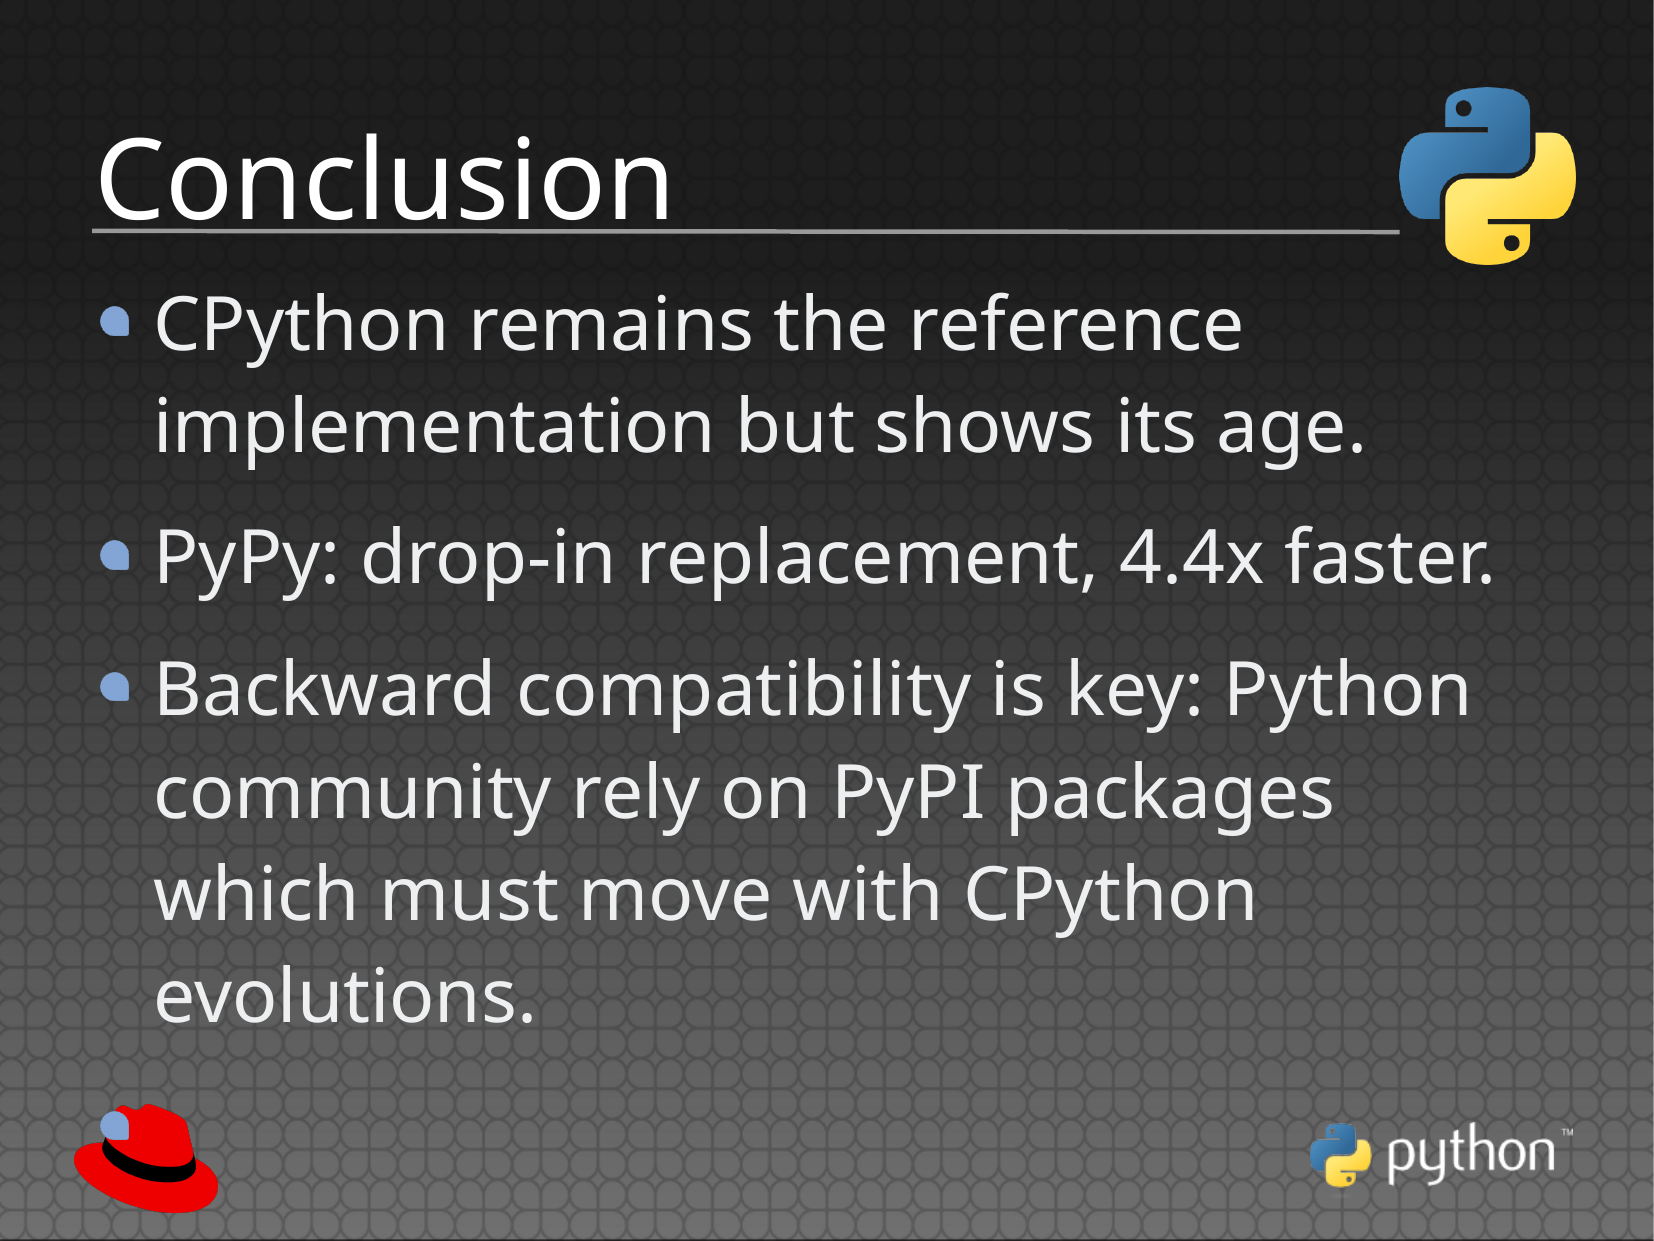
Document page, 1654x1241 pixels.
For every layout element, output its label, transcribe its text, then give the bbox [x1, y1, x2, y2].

list CPython remains the reference implementation but shows its age. PyPy: drop-in replacement, 4.4x faster. Backward compatibility is key: Python community rely on PyPI packages which must move with CPython evolutions. [82, 269, 1573, 1241]
title Conclusion [94, 100, 1426, 251]
picture [0, 0, 1654, 1241]
